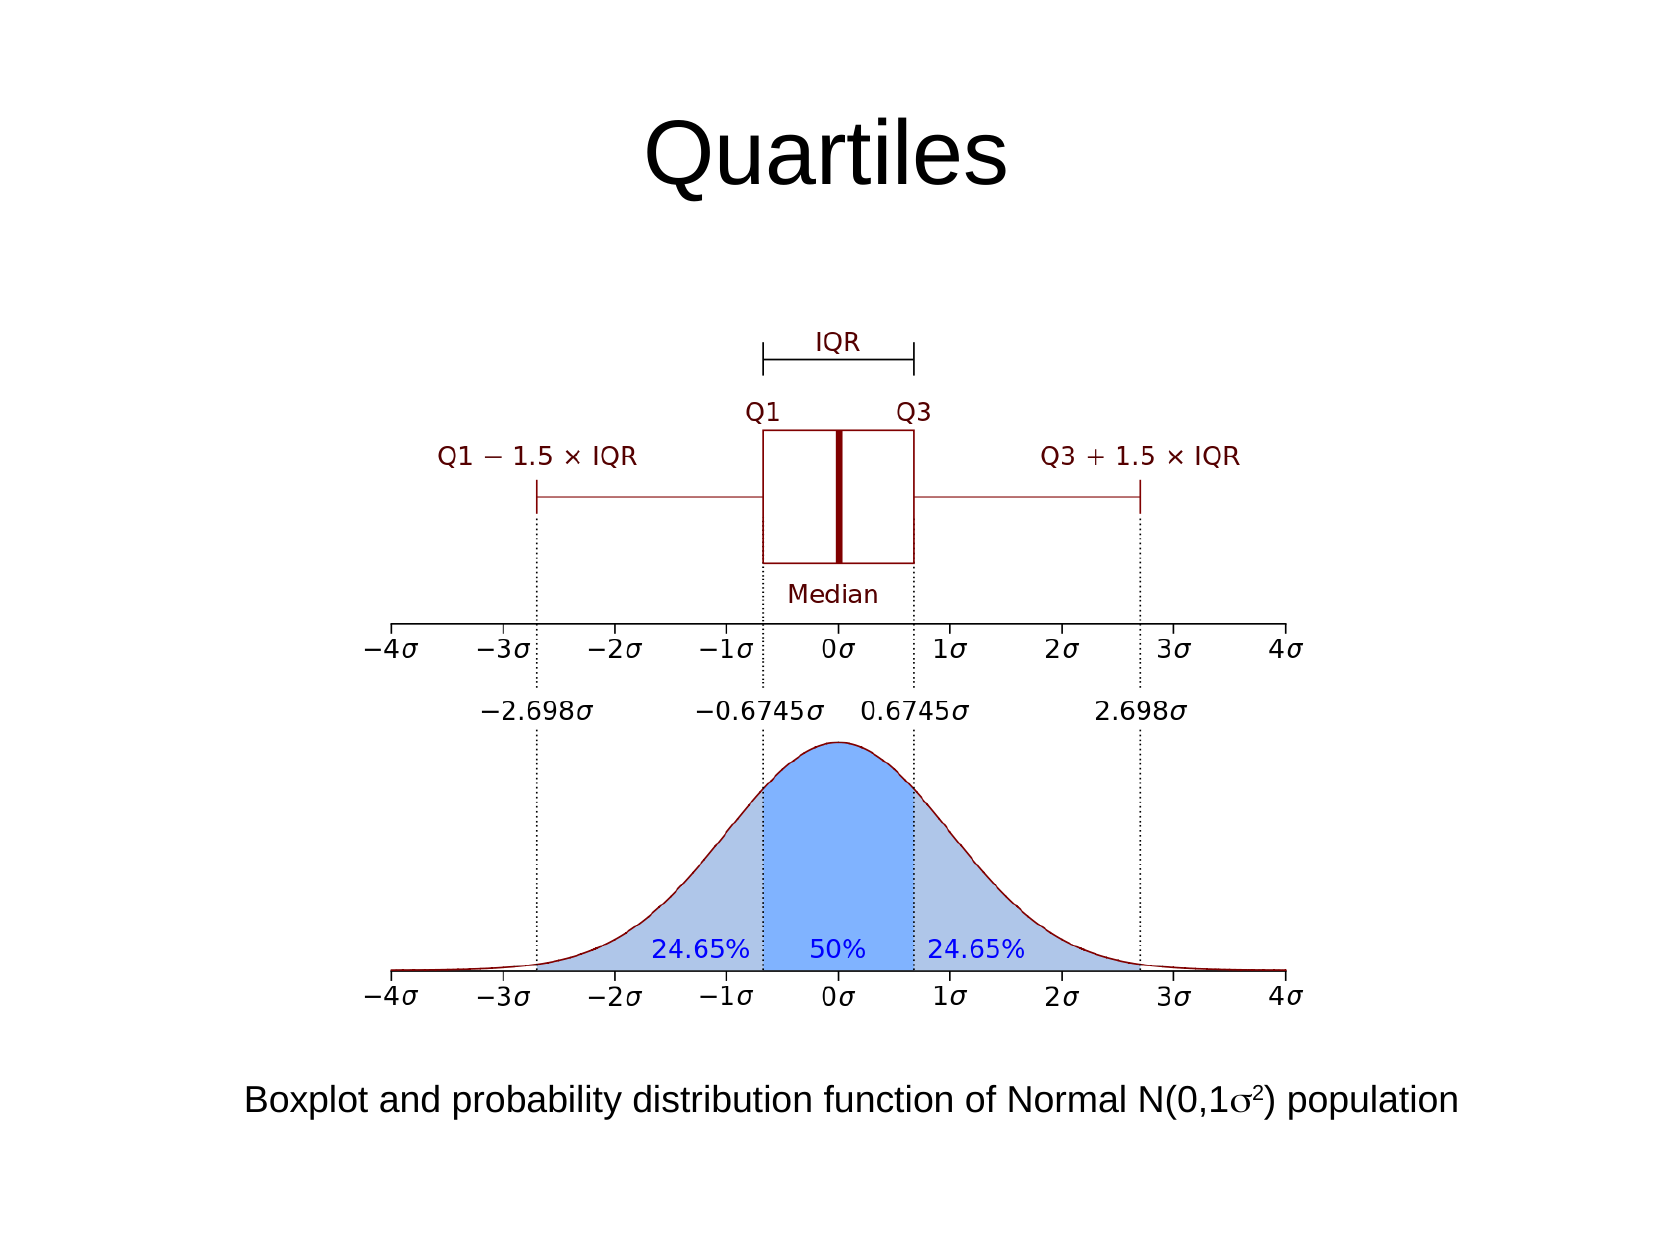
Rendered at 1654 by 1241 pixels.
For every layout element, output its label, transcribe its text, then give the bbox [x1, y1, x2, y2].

title Quartiles [82, 49, 1571, 257]
text_box Boxplot and probability distribution function of Normal N(0,1σ2) population [229, 1071, 1475, 1134]
picture [356, 314, 1317, 1065]
